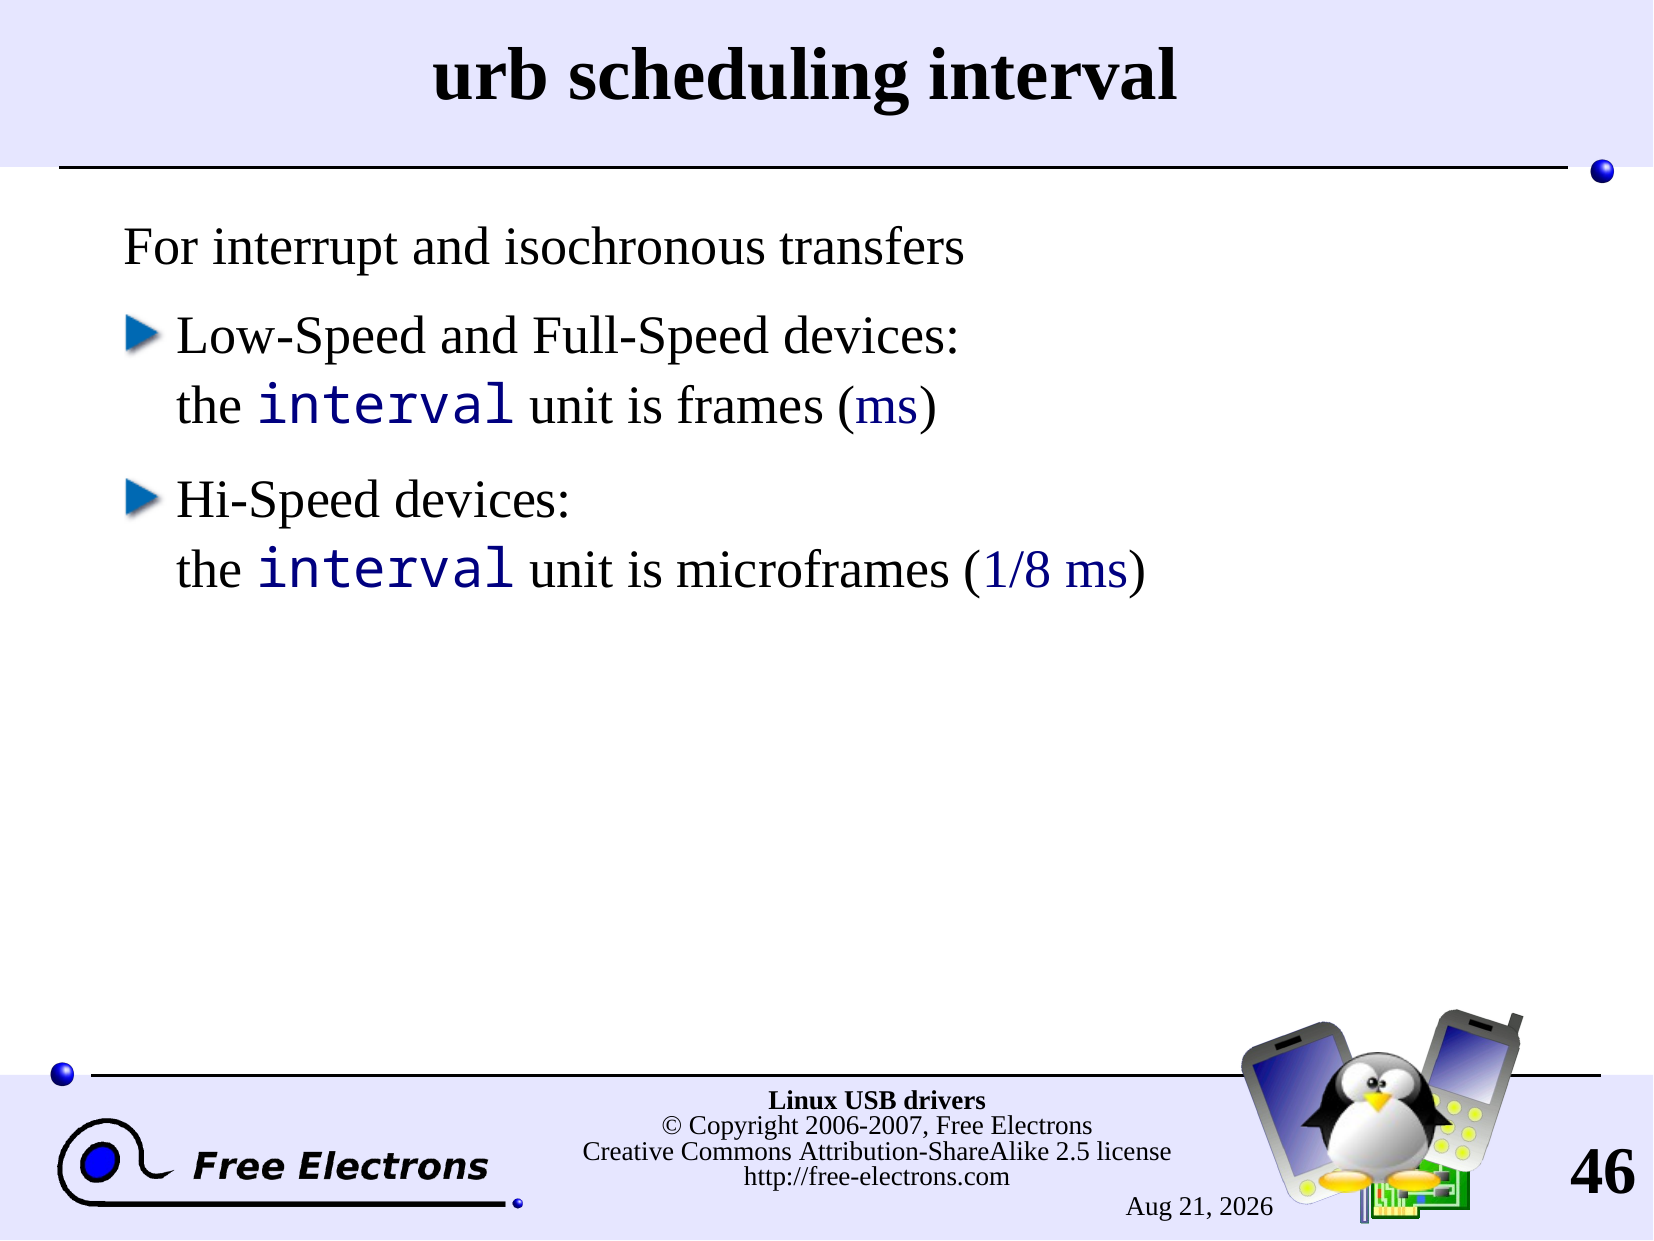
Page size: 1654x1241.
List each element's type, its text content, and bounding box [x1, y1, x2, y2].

title urb scheduling interval [60, 25, 1551, 124]
picture [1231, 1007, 1538, 1241]
list For interrupt and isochronous transfers Low-Speed and Full-Speed devices: the interval unit is frames (ms) Hi-Speed devices: the interval unit is microframes (1/8 ms) [105, 216, 1518, 1066]
picture [50, 1107, 527, 1216]
